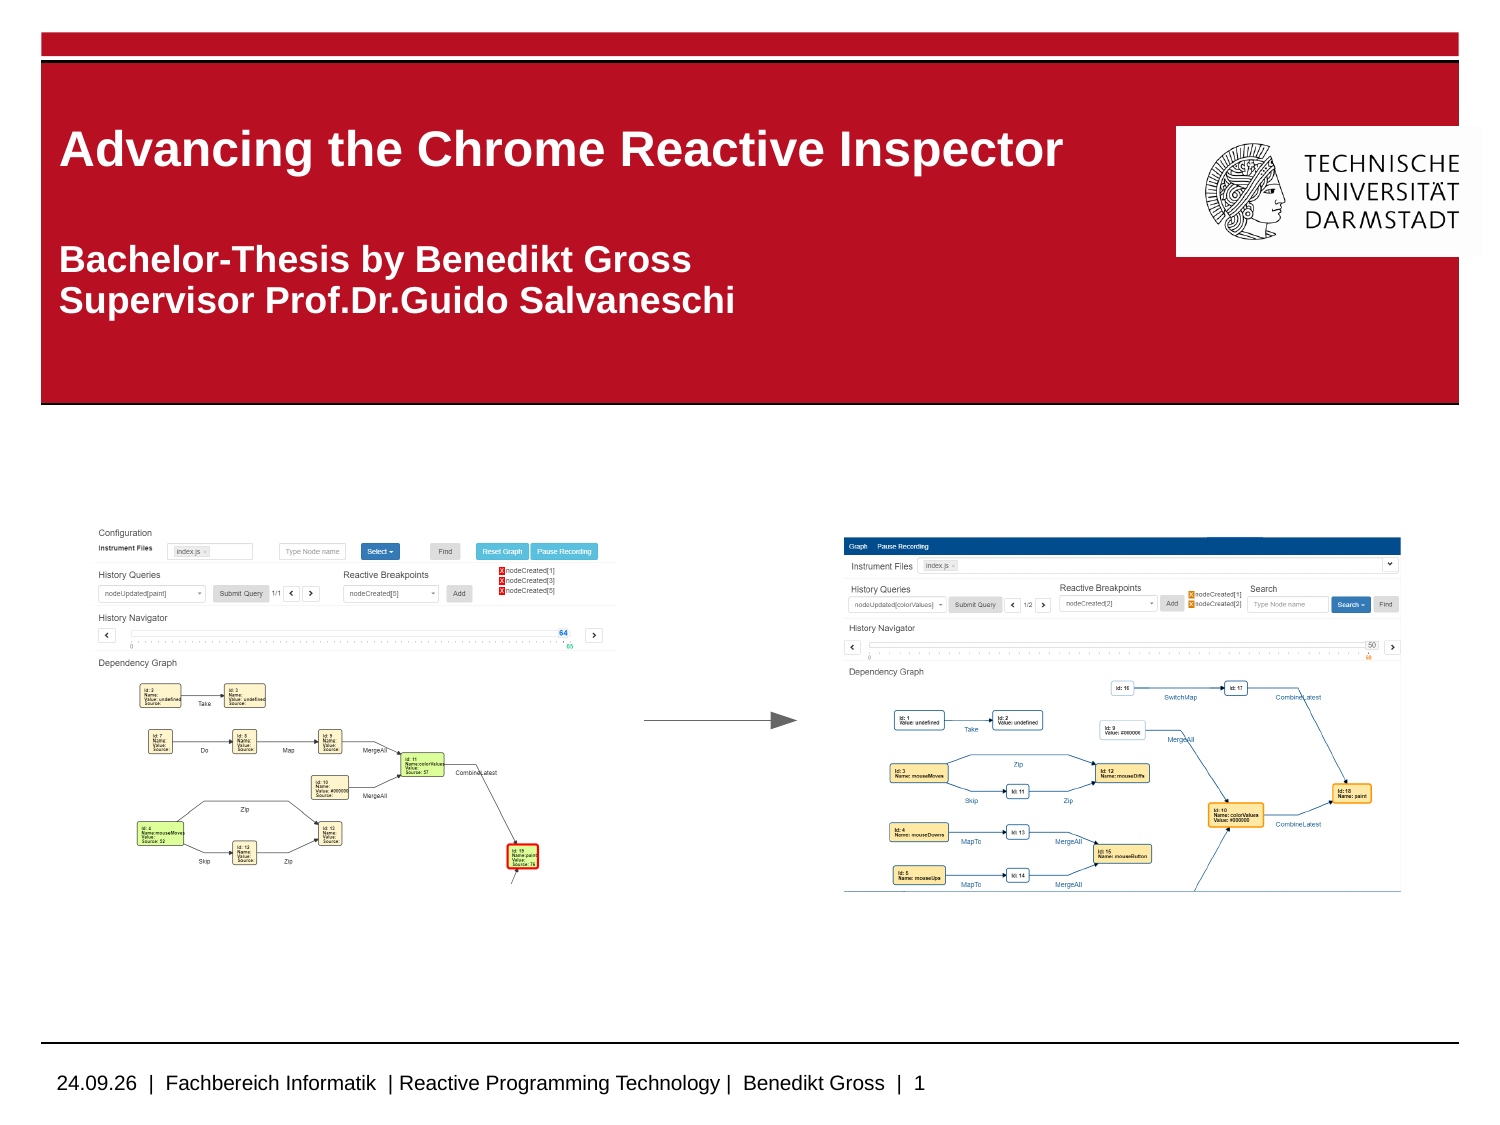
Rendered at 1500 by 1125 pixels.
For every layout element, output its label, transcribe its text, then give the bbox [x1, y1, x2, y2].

title Advancing the Chrome Reactive Inspector [59, 73, 1149, 225]
picture [94, 525, 615, 884]
picture [844, 537, 1401, 892]
